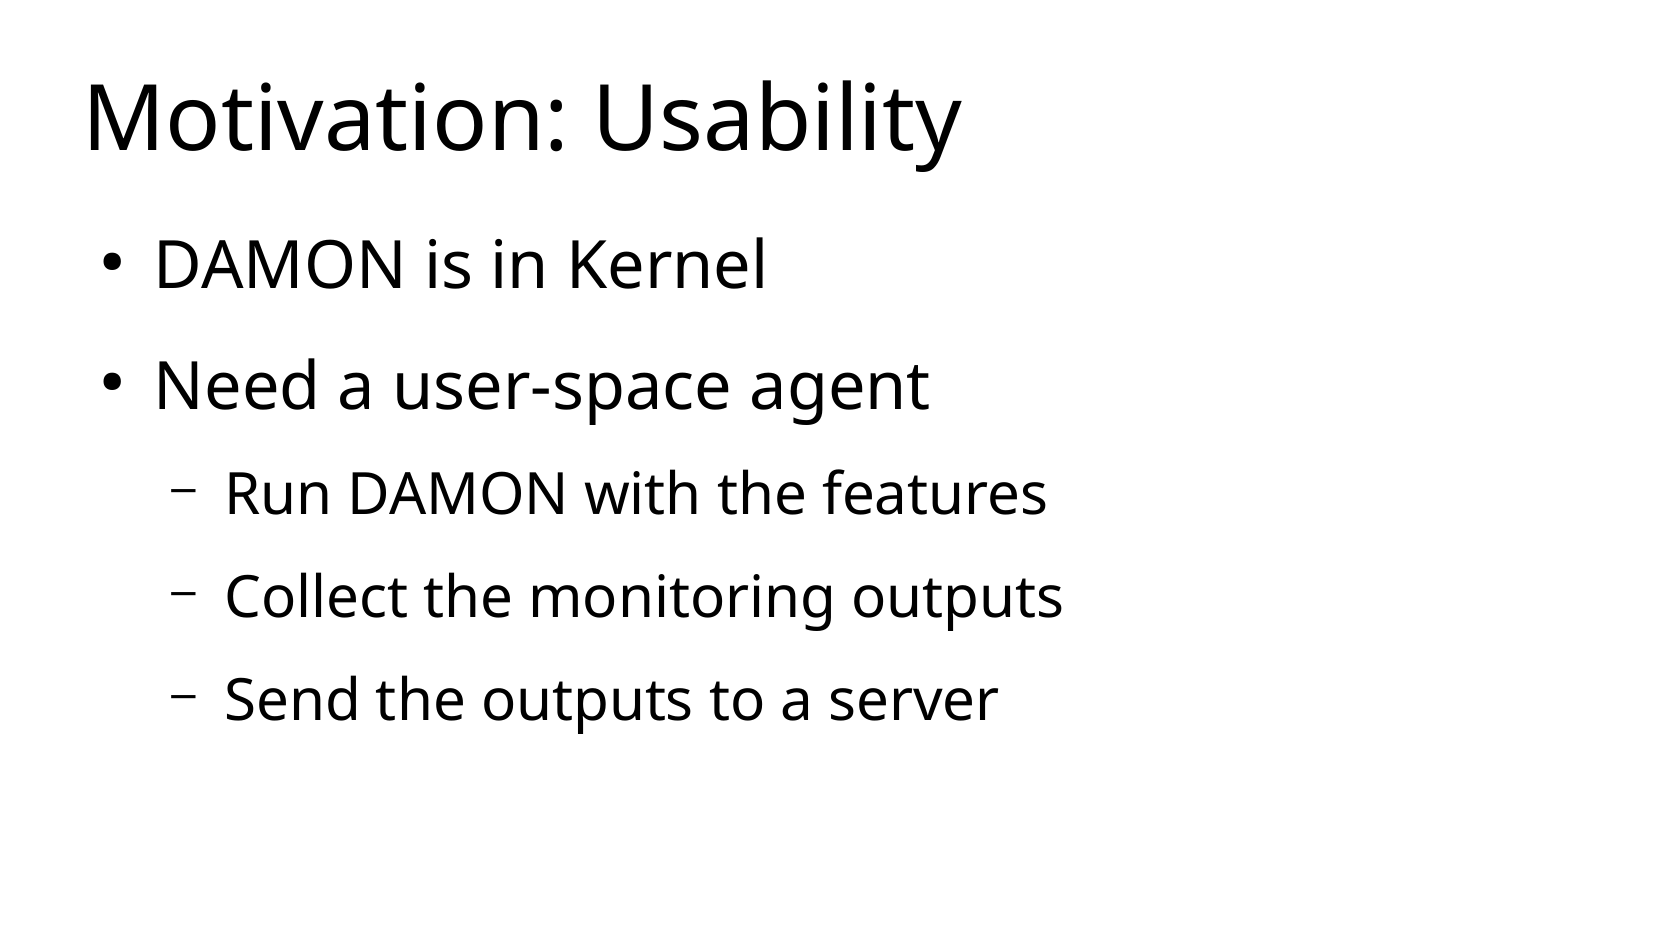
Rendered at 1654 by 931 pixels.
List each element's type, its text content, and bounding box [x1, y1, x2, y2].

list DAMON is in Kernel Need a user-space agent Run DAMON with the features Collect the monitoring outputs Send the outputs to a server [82, 217, 1571, 758]
title Motivation: Usability [82, 37, 1571, 193]
